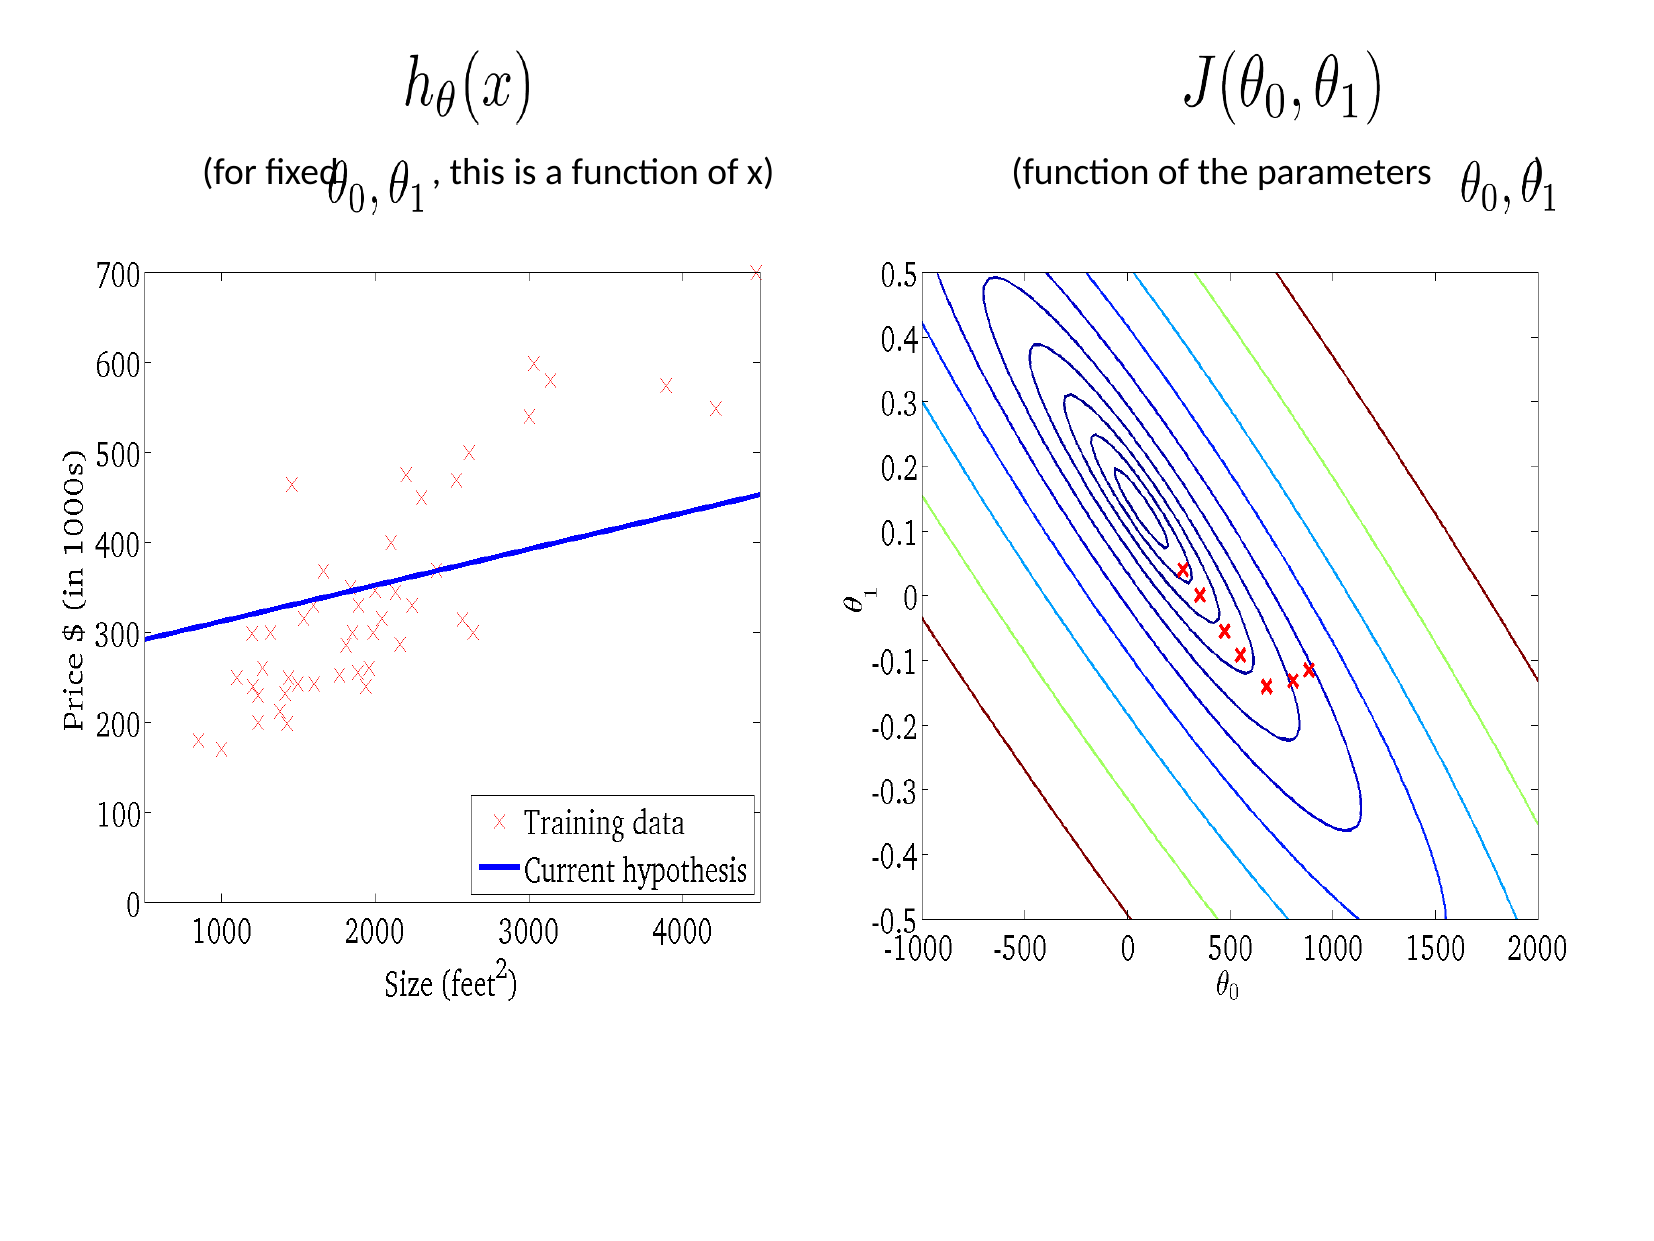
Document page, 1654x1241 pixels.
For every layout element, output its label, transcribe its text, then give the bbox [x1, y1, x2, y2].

picture [1184, 50, 1380, 125]
picture [41, 160, 1613, 1006]
text_box (function of the parameters ) [996, 139, 1561, 200]
text_box (for fixed , this is a function of x) [187, 139, 791, 200]
picture [405, 50, 529, 125]
